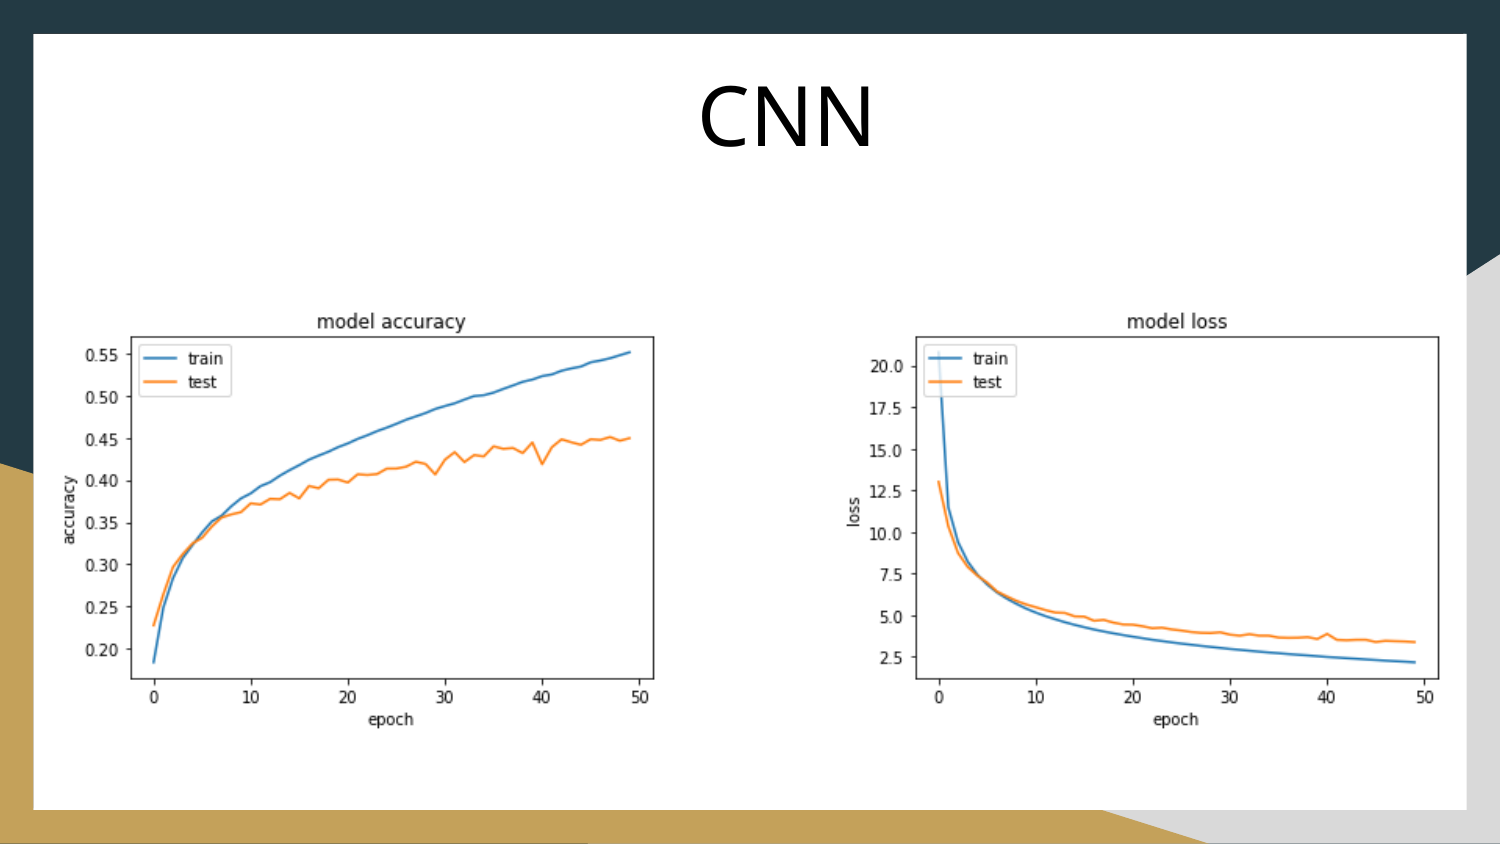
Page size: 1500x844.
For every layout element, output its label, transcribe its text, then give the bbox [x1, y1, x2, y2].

picture [836, 302, 1449, 738]
title CNN [51, 48, 1449, 202]
picture [51, 302, 664, 738]
